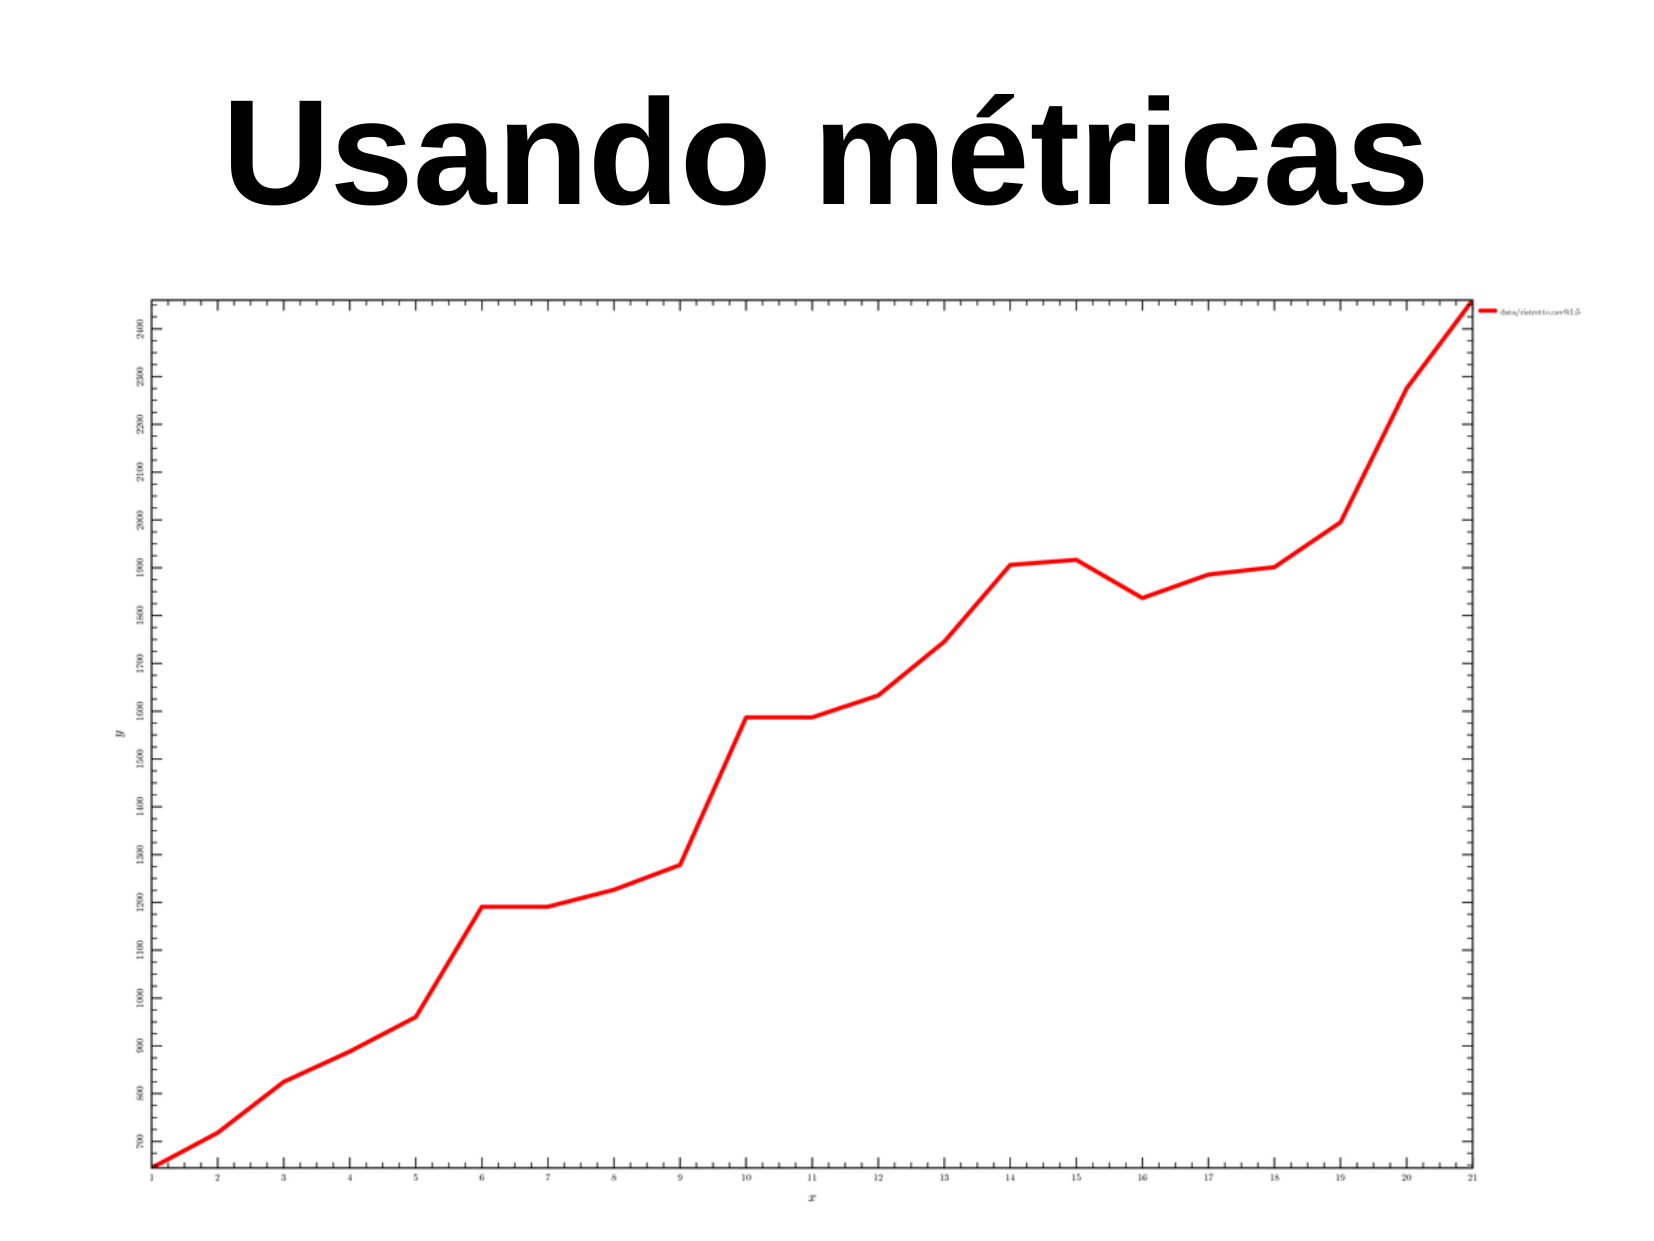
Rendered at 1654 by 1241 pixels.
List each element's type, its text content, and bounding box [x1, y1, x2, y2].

title Usando métricas [82, 49, 1571, 252]
picture [69, 252, 1654, 1218]
